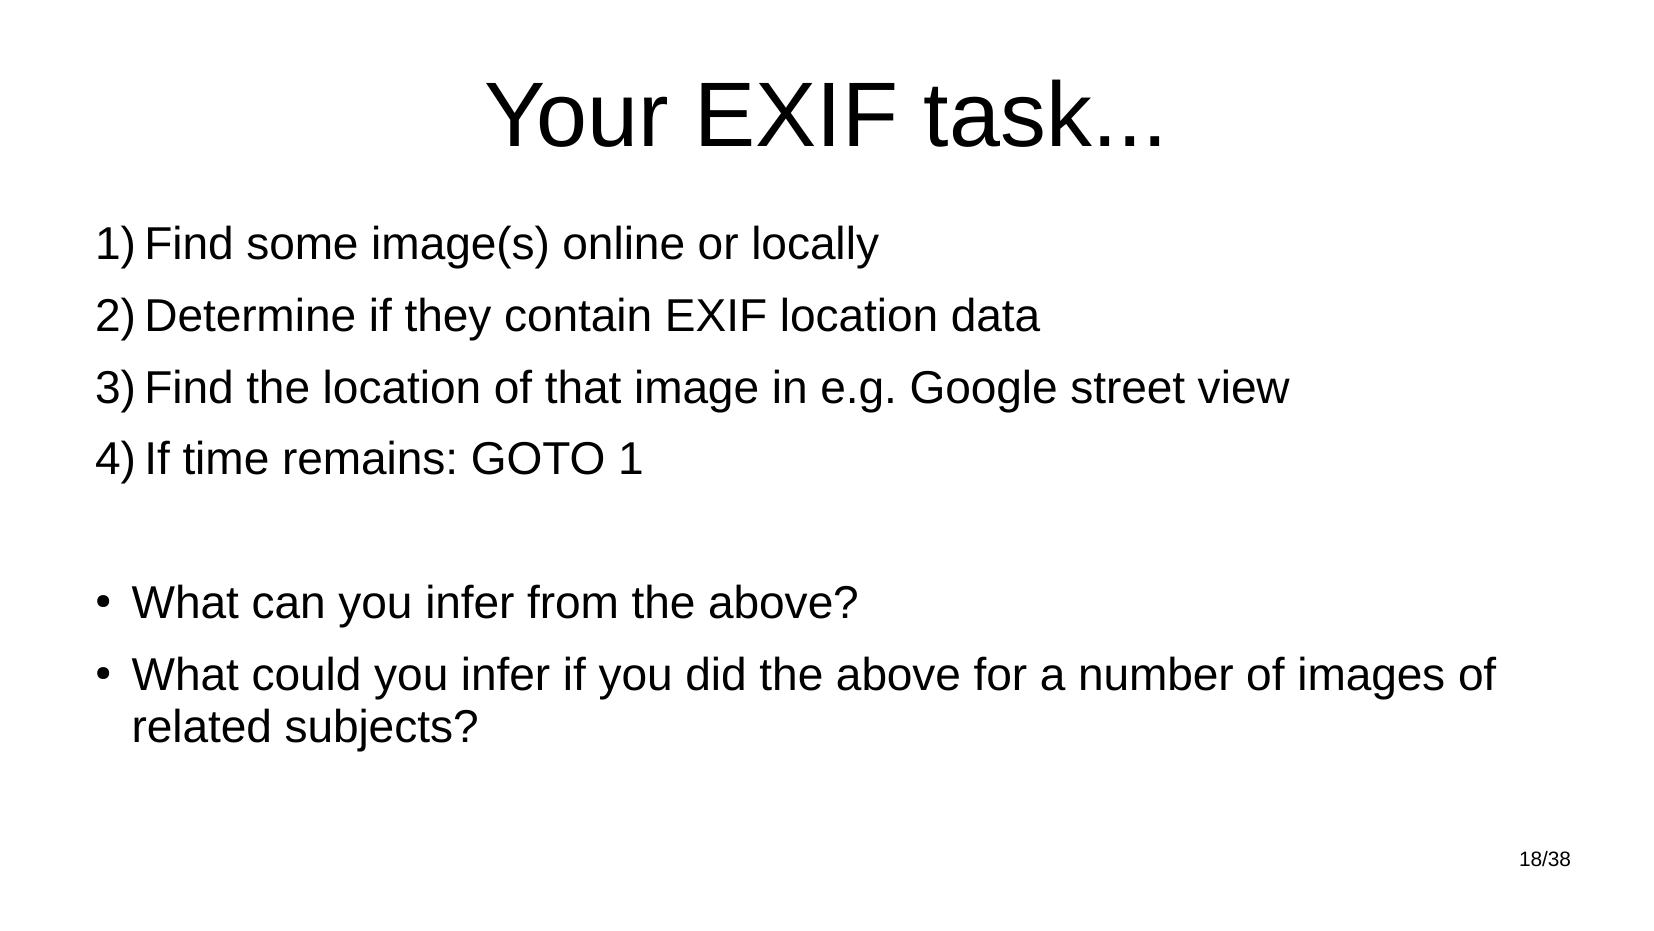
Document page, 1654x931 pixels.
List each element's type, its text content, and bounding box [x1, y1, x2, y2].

title Your EXIF task... [82, 37, 1571, 193]
list Find some image(s) online or locally Determine if they contain EXIF location data Find the location of that image in e.g. Google street view If time remains: GOTO 1 What can you infer from the above? What could you infer if you did the above for a number of images of related subjects? [82, 217, 1571, 758]
